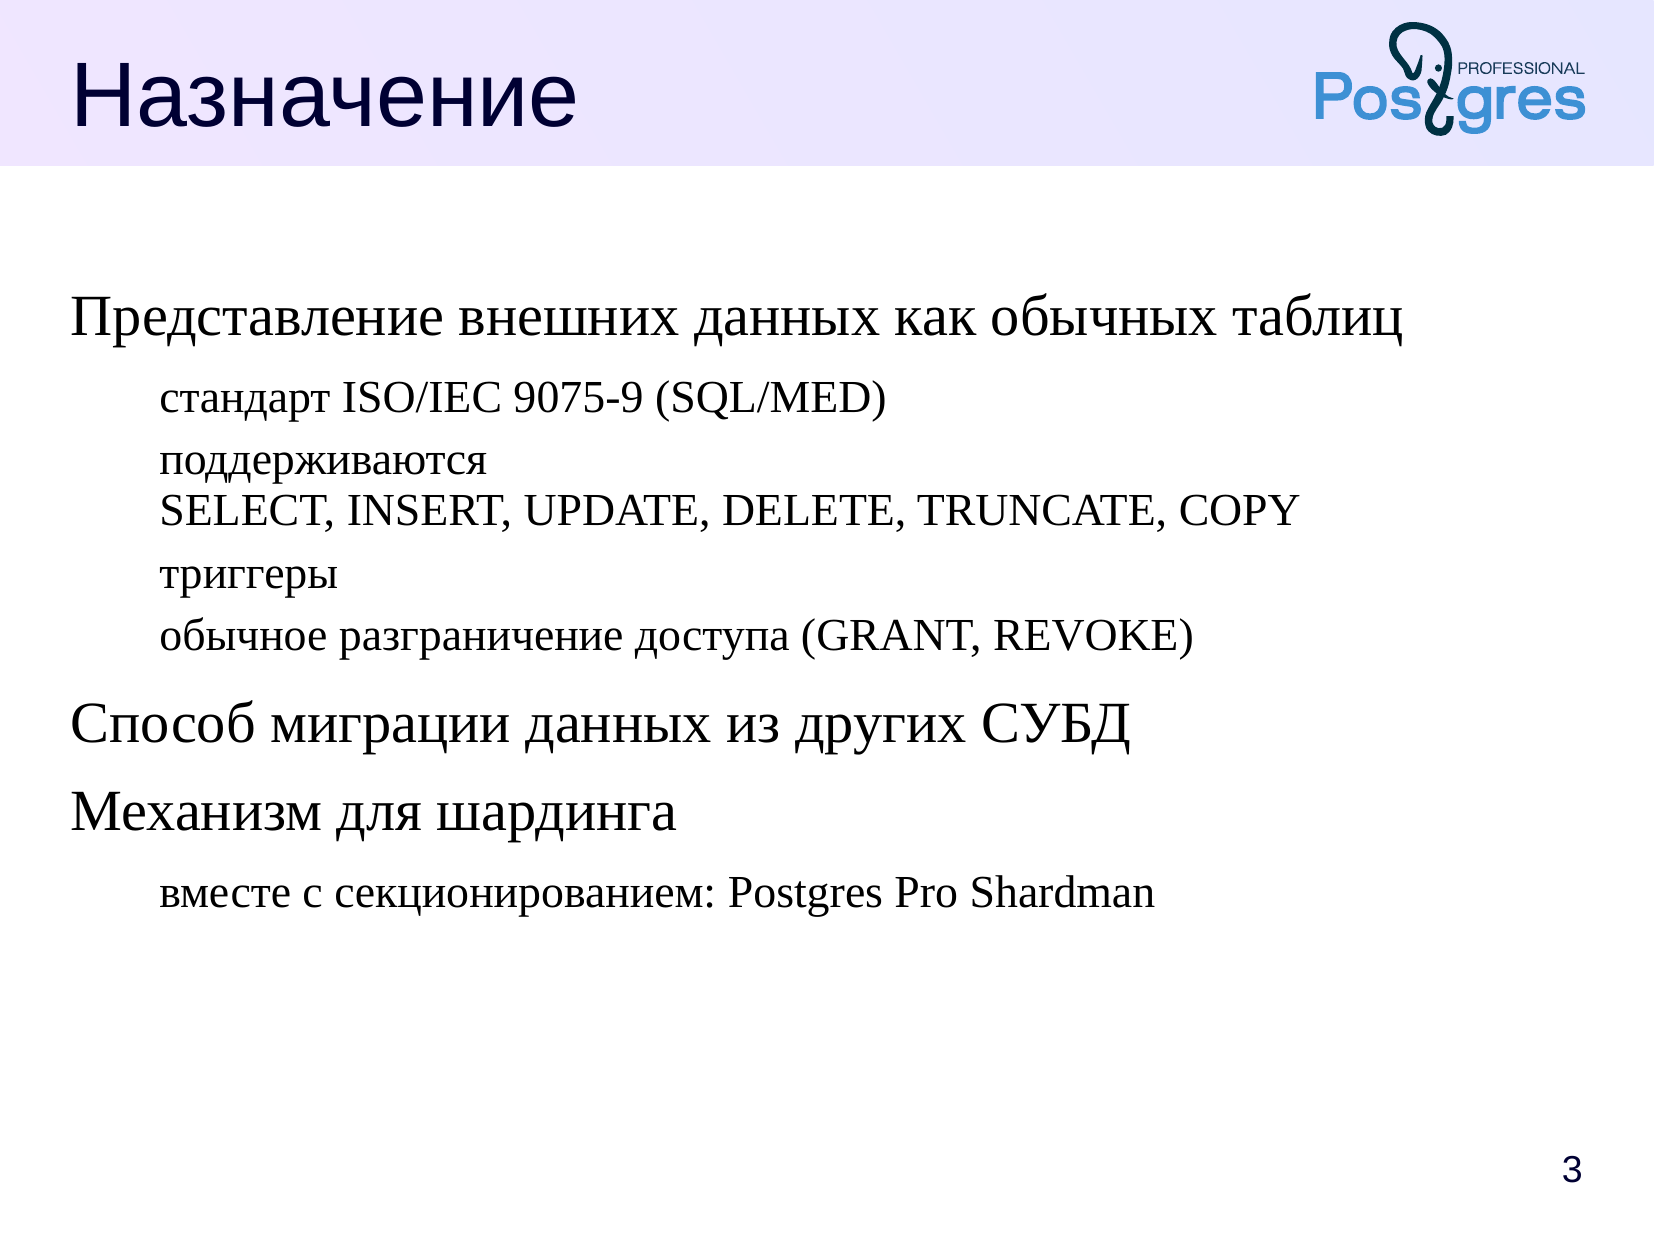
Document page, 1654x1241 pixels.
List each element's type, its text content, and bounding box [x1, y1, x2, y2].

list Представление внешних данных как обычных таблиц стандарт ISO/IEC 9075-9 (SQL/MED) поддерживаются SELECT, INSERT, UPDATE, DELETE, TRUNCATE, COPY триггеры обычное разграничение доступа (GRANT, REVOKE) Способ миграции данных из других СУБД Механизм для шардинга вместе с секционированием: Postgres Pro Shardman [70, 283, 1583, 1141]
title Назначение [70, 43, 1241, 147]
